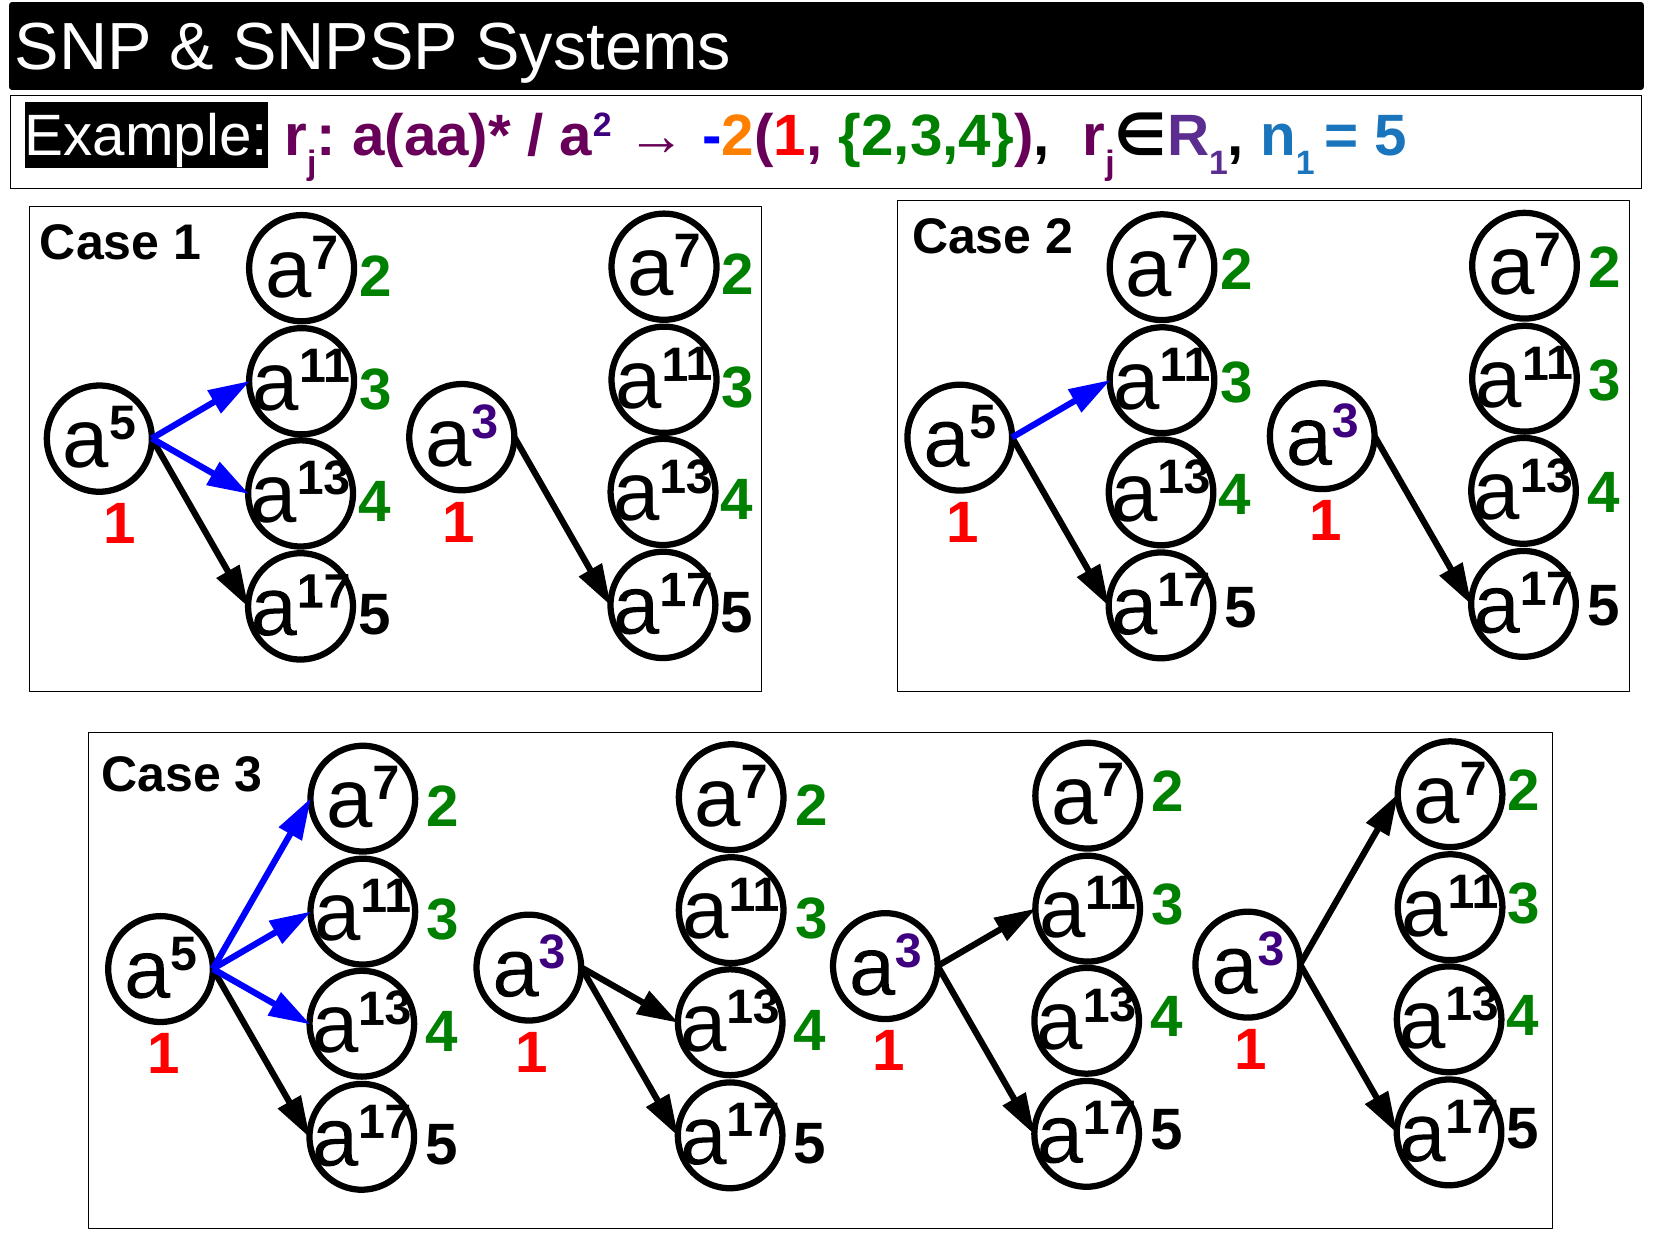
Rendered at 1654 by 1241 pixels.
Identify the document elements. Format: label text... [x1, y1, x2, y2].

text_box a7 [1109, 214, 1205, 321]
text_box a11 [249, 328, 344, 435]
text_box a13 [1396, 966, 1492, 1073]
text_box a5 [46, 385, 152, 492]
text_box a5 [108, 916, 213, 1021]
text_box a11 [1035, 855, 1136, 962]
text_box a13 [248, 440, 343, 547]
text_box 2 [1136, 751, 1175, 832]
text_box 5 [779, 1103, 818, 1183]
text_box 3 [1136, 864, 1175, 945]
text_box 5 [1210, 567, 1249, 648]
text_box 5 [410, 1104, 450, 1185]
text_box a11 [611, 326, 707, 433]
text_box 4 [1492, 975, 1531, 1056]
text_box a13 [1471, 437, 1572, 544]
text_box a17 [677, 1082, 779, 1189]
text_box 1 [1220, 1009, 1259, 1089]
text_box a11 [1109, 327, 1205, 434]
text_box a11 [678, 857, 780, 964]
text_box 5 [1572, 565, 1611, 646]
text_box Case 2 [897, 201, 1088, 272]
text_box a13 [610, 438, 706, 546]
text_box a5 [907, 384, 1012, 490]
text_box a7 [1397, 741, 1493, 848]
text_box a11 [1472, 325, 1573, 432]
text_box a11 [1397, 854, 1493, 961]
text_box 2 [344, 236, 383, 317]
text_box a3 [833, 913, 938, 1018]
text_box a7 [310, 745, 411, 852]
text_box a13 [677, 969, 779, 1076]
text_box a3 [1195, 911, 1300, 1017]
text_box 2 [707, 234, 746, 315]
text_box 3 [411, 879, 451, 960]
text_box Case 3 [86, 738, 278, 809]
text_box 3 [1573, 340, 1612, 421]
text_box 4 [779, 990, 818, 1070]
text_box 4 [343, 461, 382, 542]
text_box 1 [427, 481, 467, 562]
title SNP & SNPSP Systems [11, 5, 1642, 87]
text_box 2 [411, 766, 451, 847]
text_box 2 [780, 764, 819, 845]
text_box a17 [1108, 552, 1210, 659]
text_box 3 [1205, 342, 1244, 422]
text_box a13 [1108, 439, 1204, 546]
text_box Case 1 [25, 206, 216, 278]
text_box 3 [1493, 863, 1532, 943]
text_box 5 [706, 572, 745, 653]
text_box 2 [1573, 227, 1612, 308]
text_box a7 [1035, 742, 1136, 849]
text_box a17 [1396, 1079, 1492, 1186]
text_box a3 [476, 914, 582, 1020]
text_box 1 [132, 1013, 171, 1094]
text_box a7 [1472, 212, 1573, 319]
text_box a17 [610, 551, 706, 659]
text_box 3 [707, 347, 746, 428]
text_box 4 [410, 991, 450, 1072]
text_box 2 [1205, 229, 1244, 309]
text_box 3 [344, 349, 383, 430]
text_box a17 [309, 1083, 410, 1190]
text_box 1 [857, 1010, 896, 1091]
text_box a13 [309, 970, 410, 1077]
text_box 1 [1294, 480, 1333, 561]
text_box a7 [611, 213, 707, 320]
text_box a7 [249, 215, 344, 322]
text_box a13 [1034, 967, 1135, 1074]
text_box 3 [780, 877, 819, 958]
text_box 5 [1135, 1089, 1174, 1170]
text_box a17 [248, 553, 343, 660]
text_box 1 [931, 482, 971, 563]
text_box 5 [1492, 1088, 1531, 1169]
text_box 5 [343, 574, 382, 655]
text_box a7 [678, 744, 780, 851]
text_box Example: rj: a(aa)* / a2 → -2(1, {2,3,4}), rj∈R1, n1 = 5 [10, 95, 1642, 189]
text_box 4 [1135, 976, 1174, 1057]
text_box a17 [1034, 1080, 1135, 1187]
text_box 4 [1572, 452, 1611, 533]
text_box 4 [1204, 454, 1243, 535]
text_box 1 [501, 1012, 540, 1092]
text_box a3 [1269, 383, 1375, 488]
text_box a3 [409, 384, 515, 490]
text_box 4 [706, 459, 745, 540]
text_box a17 [1471, 550, 1572, 657]
text_box 2 [1493, 750, 1532, 830]
text_box a11 [310, 858, 411, 965]
